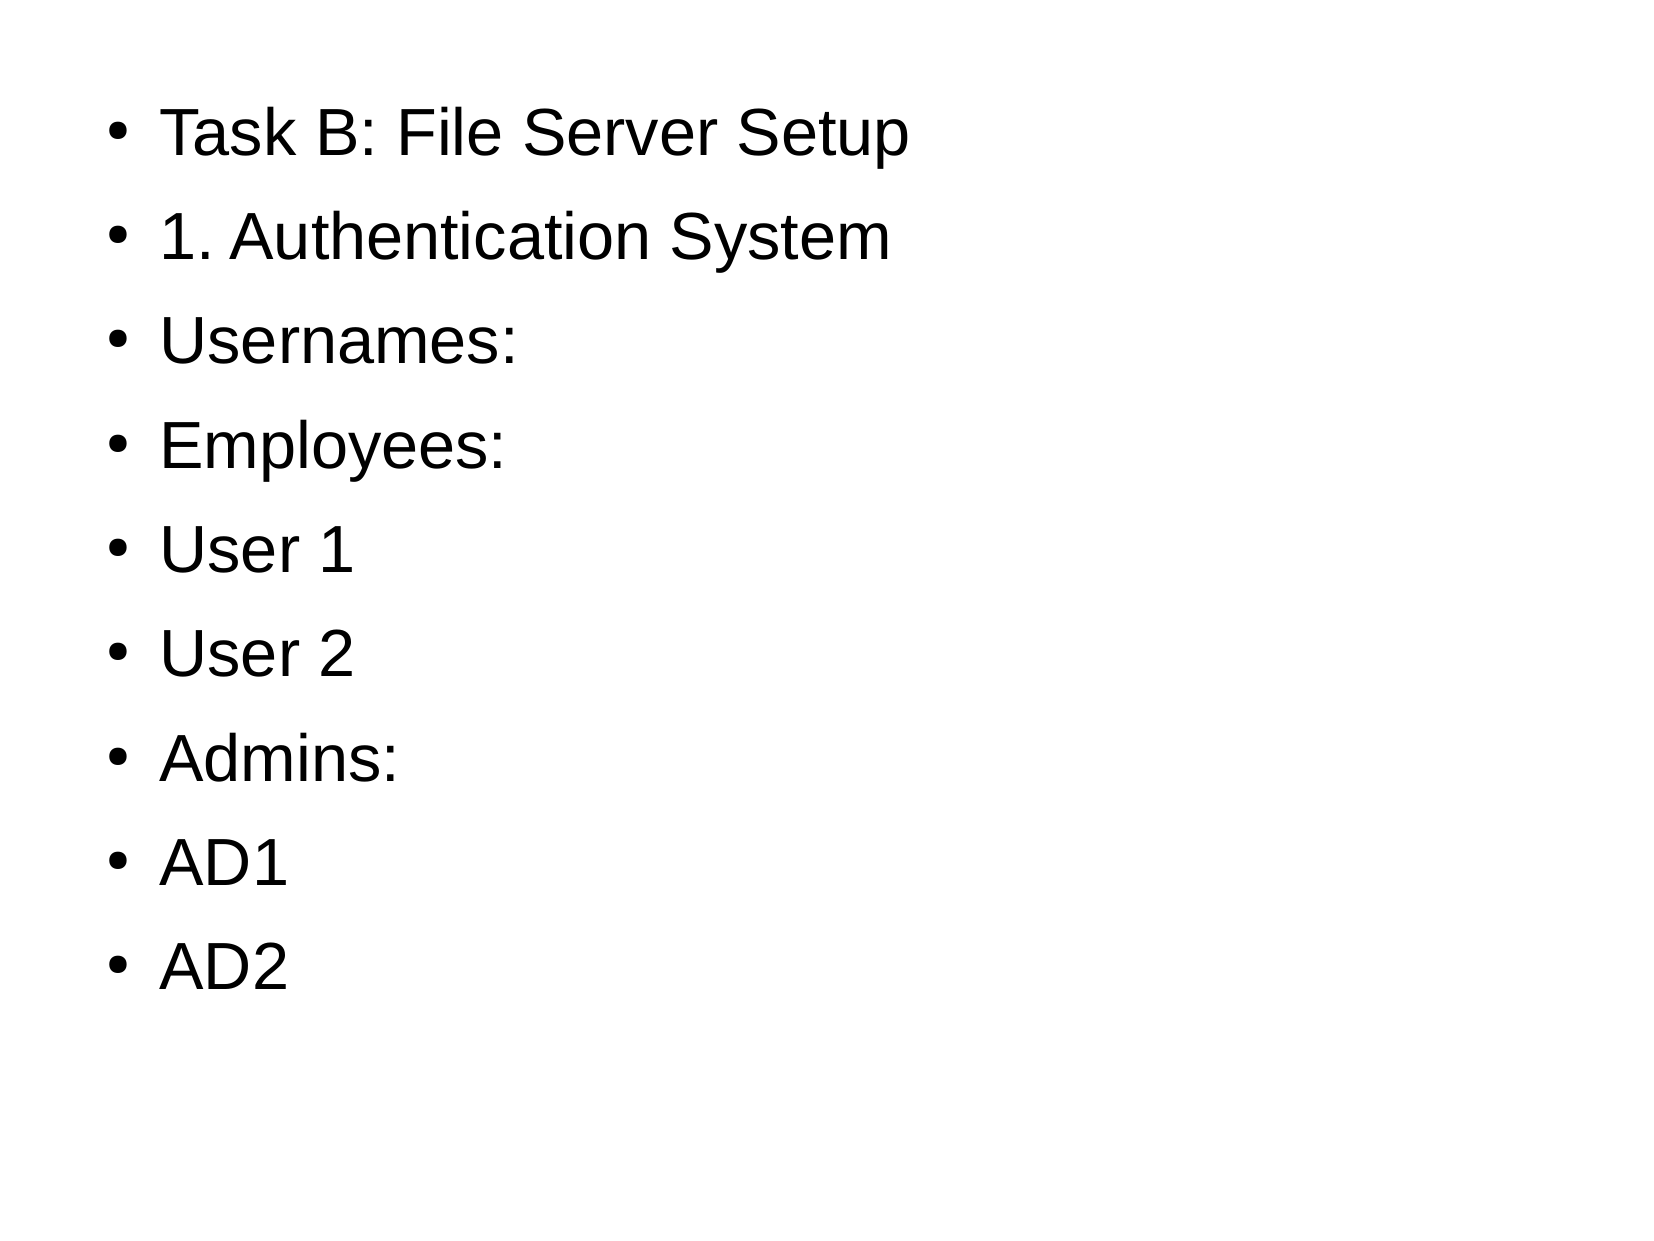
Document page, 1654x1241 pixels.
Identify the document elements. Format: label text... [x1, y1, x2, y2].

list Task B: File Server Setup 1. Authentication System Usernames: Employees: User 1 User 2 Admins: AD1 AD2 [88, 94, 1577, 1004]
